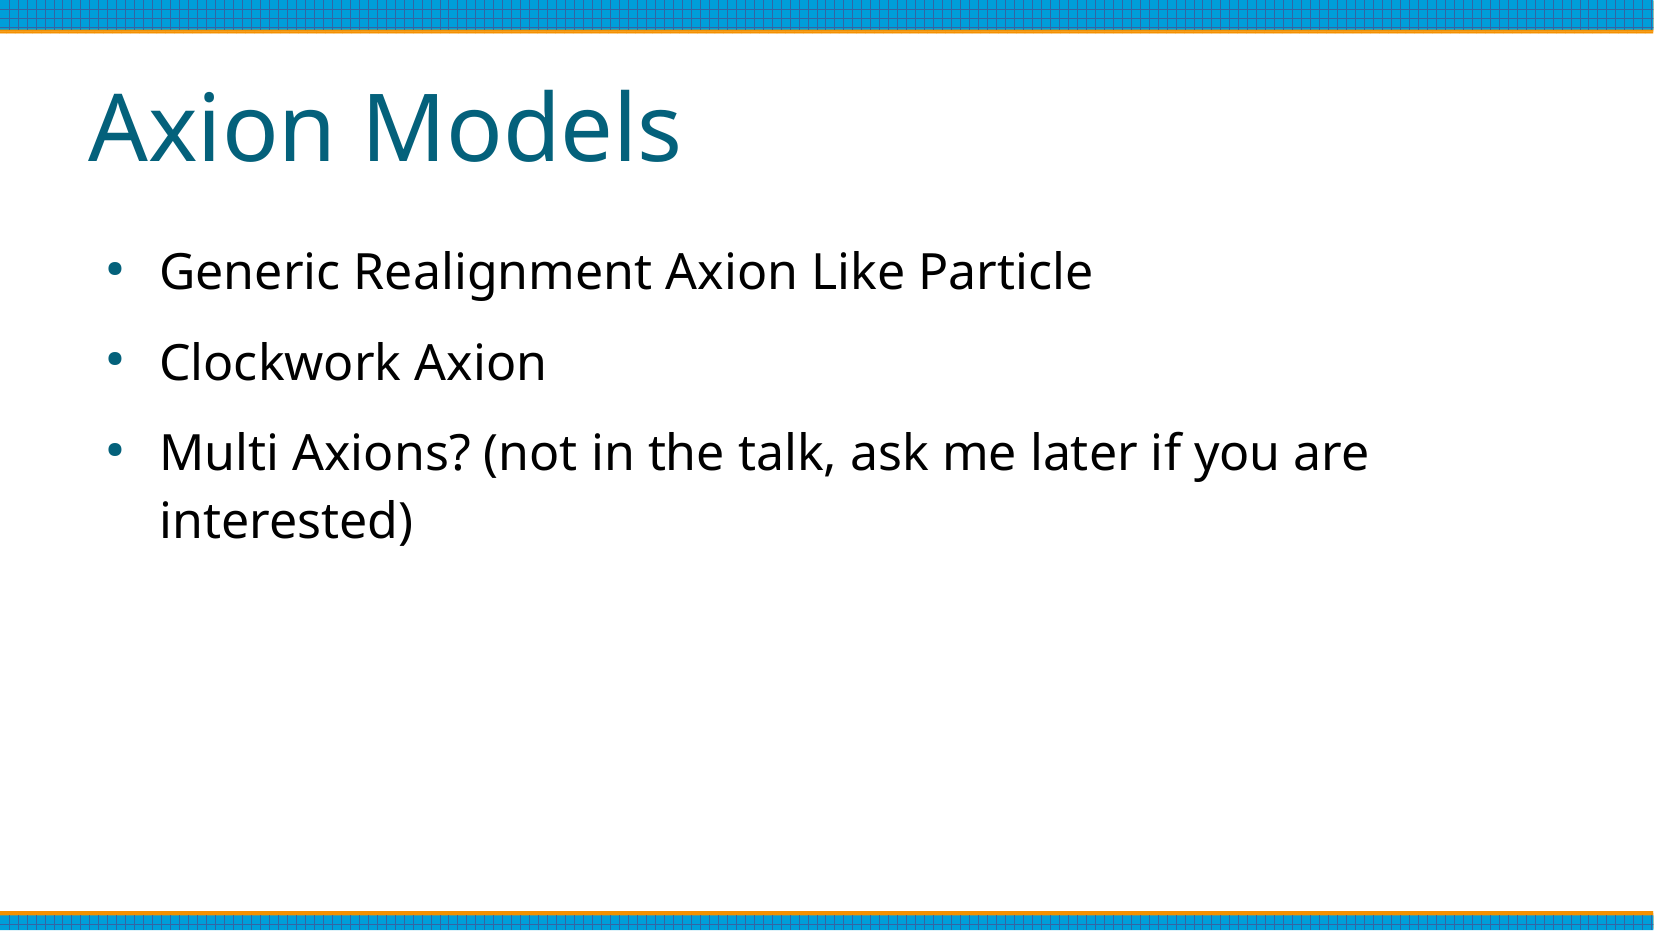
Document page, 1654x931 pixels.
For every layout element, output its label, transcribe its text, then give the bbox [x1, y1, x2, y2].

title Axion Models [88, 44, 1565, 207]
list Generic Realignment Axion Like Particle Clockwork Axion Multi Axions? (not in the talk, ask me later if you are interested) [88, 236, 1565, 901]
